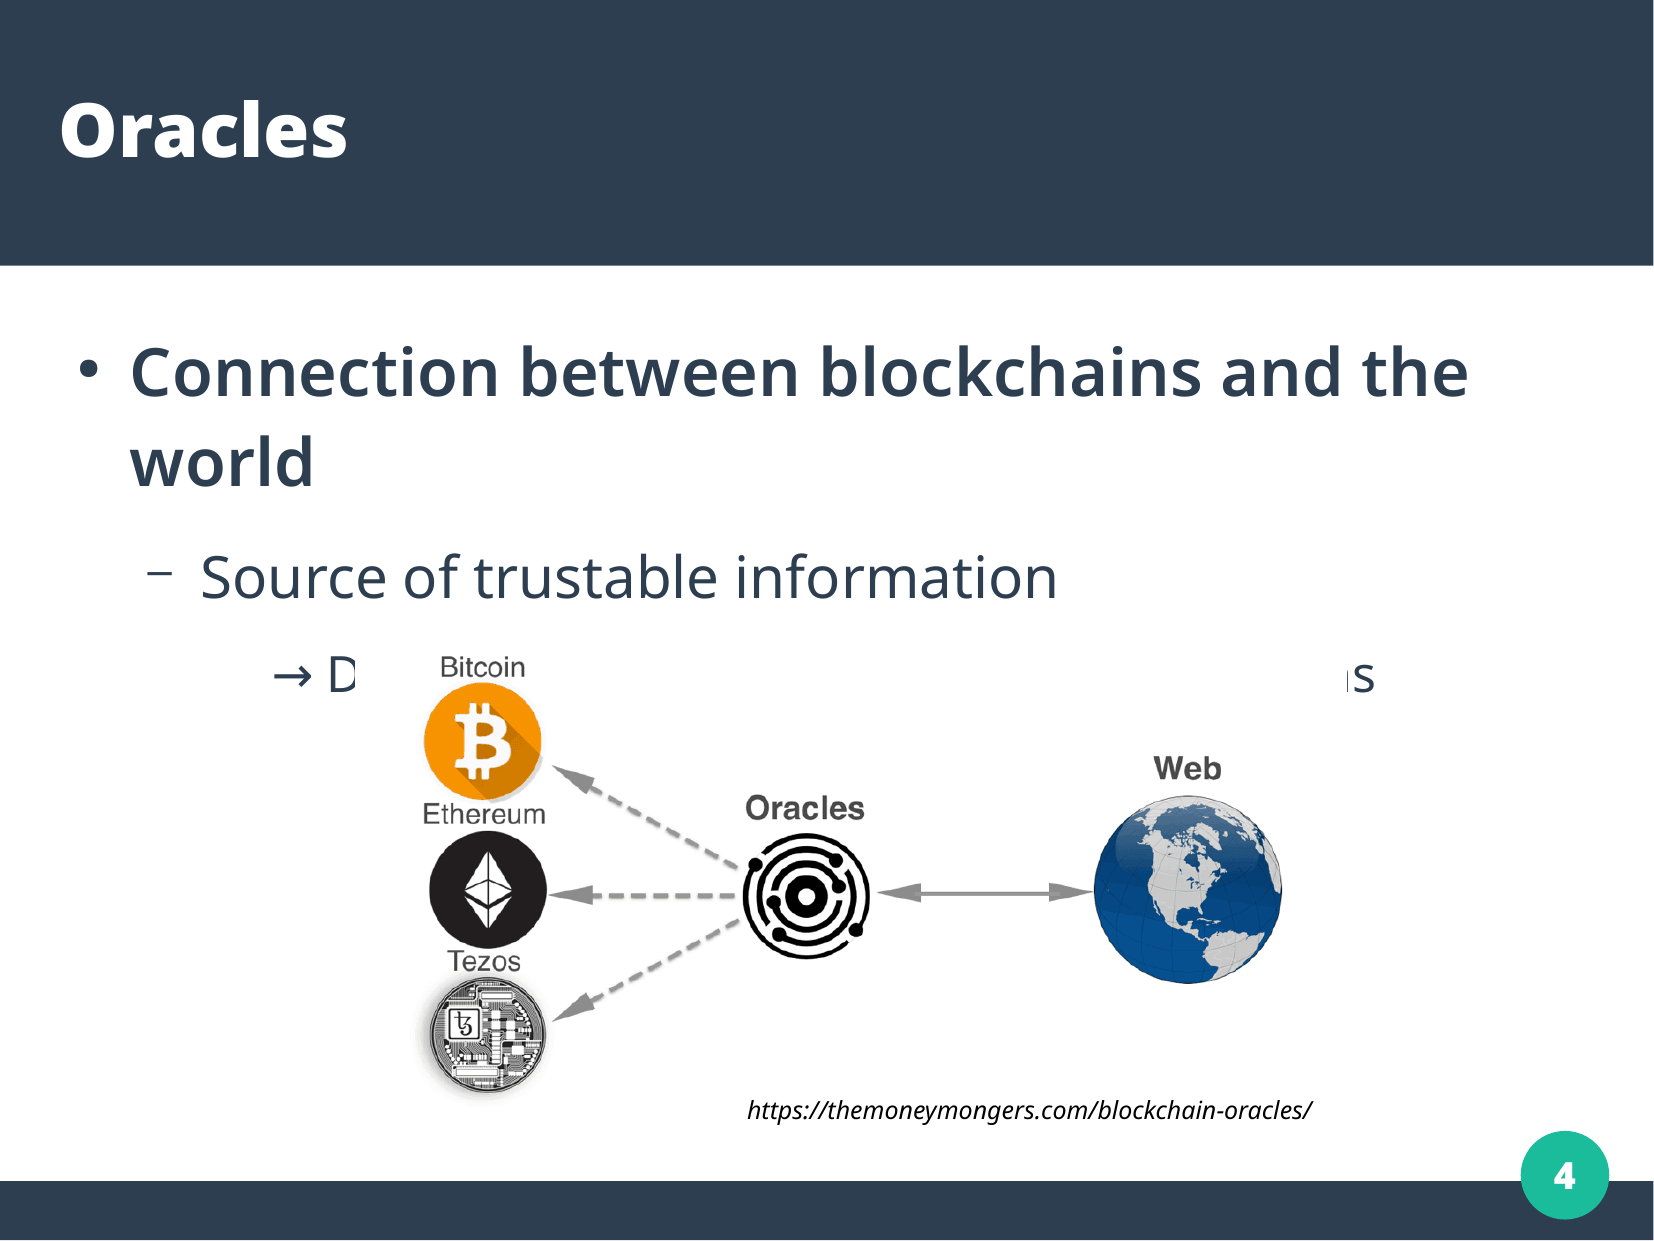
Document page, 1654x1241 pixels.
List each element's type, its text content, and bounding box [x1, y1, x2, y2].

text_box https://themoneymongers.com/blockchain-oracles/ [732, 1085, 1595, 1132]
title Oracles [59, 49, 1595, 207]
picture [355, 637, 1347, 1123]
list Connection between blockchains and the world Source of trustable information → Decentralised and/or Attested Computations [59, 324, 1595, 1152]
